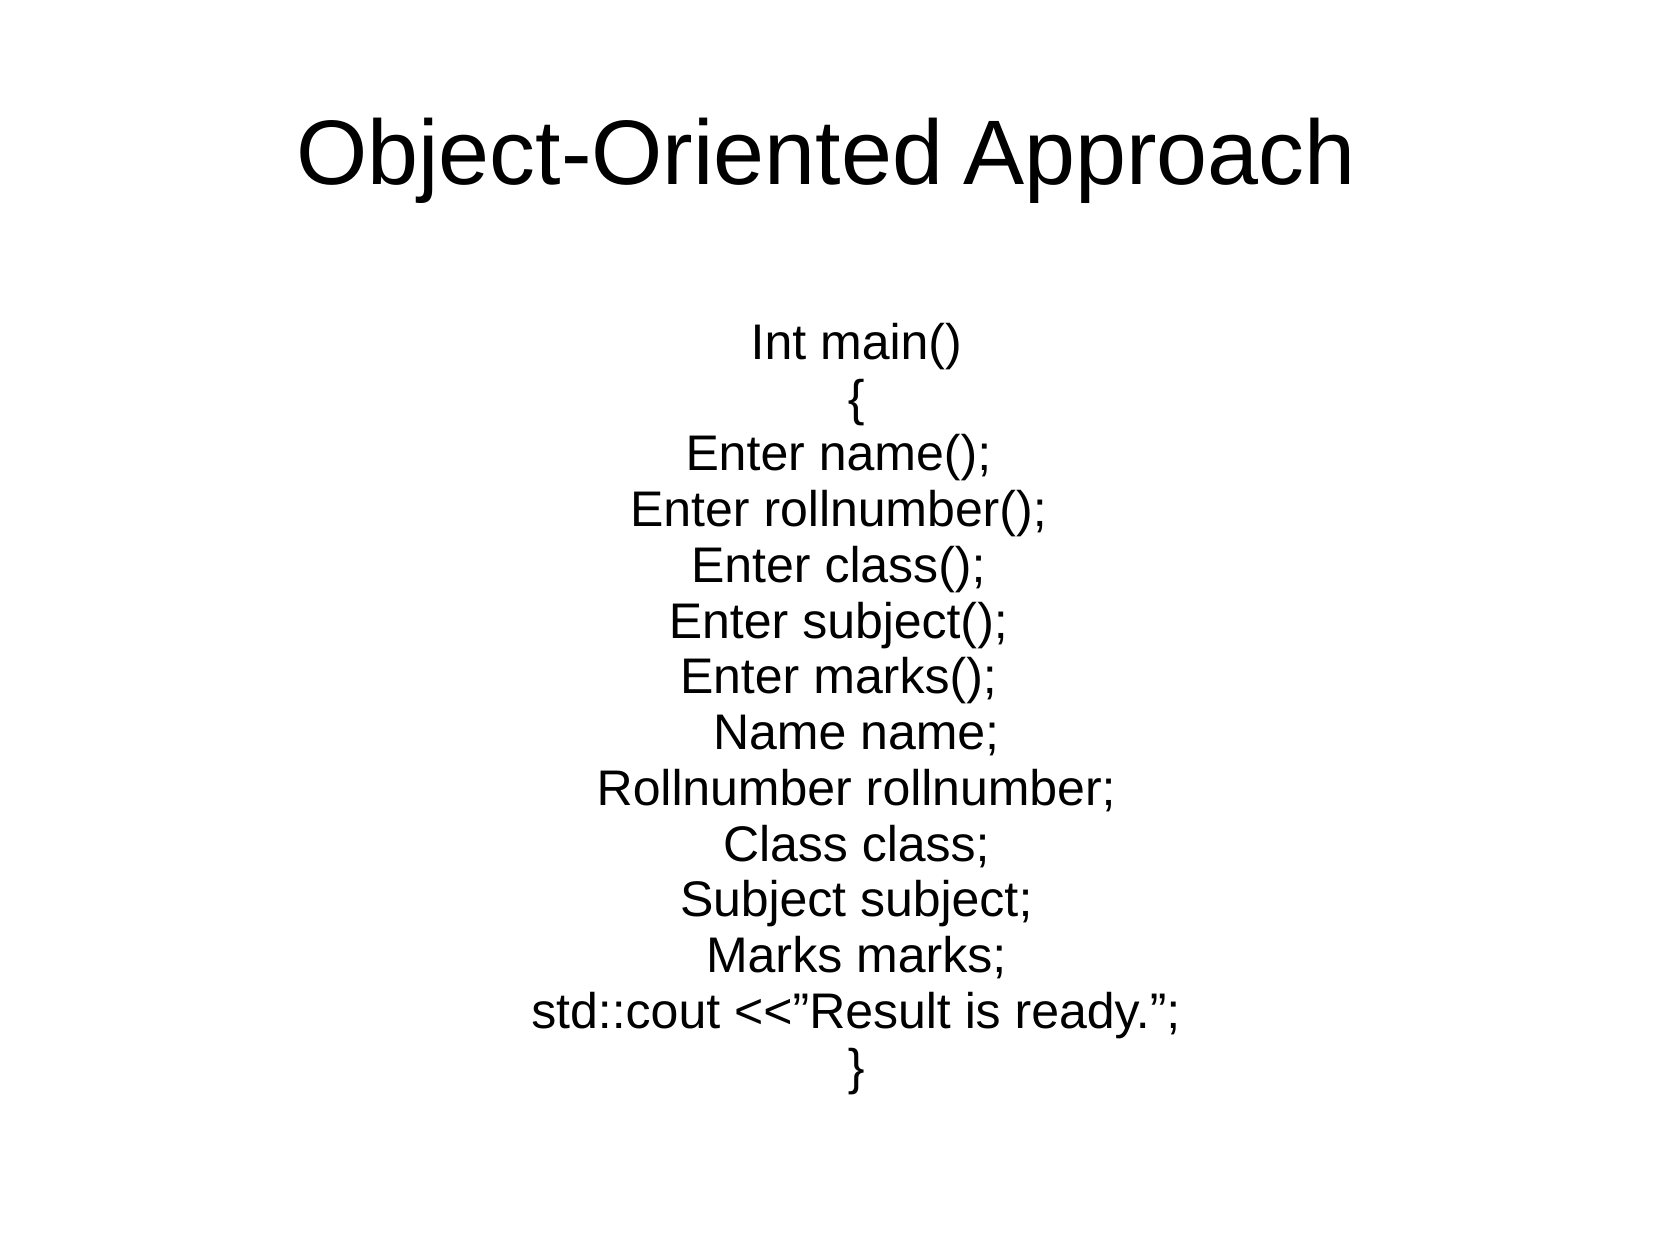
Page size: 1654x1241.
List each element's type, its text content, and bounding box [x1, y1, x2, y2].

subtitle Int main() { Enter name(); Enter rollnumber(); Enter class(); Enter subject(); Enter marks(); Name name; Rollnumber rollnumber; Class class; Subject subject; Marks marks; std::cout <<”Result is ready.”; } [94, 224, 1583, 1185]
title Object-Oriented Approach [82, 49, 1571, 257]
